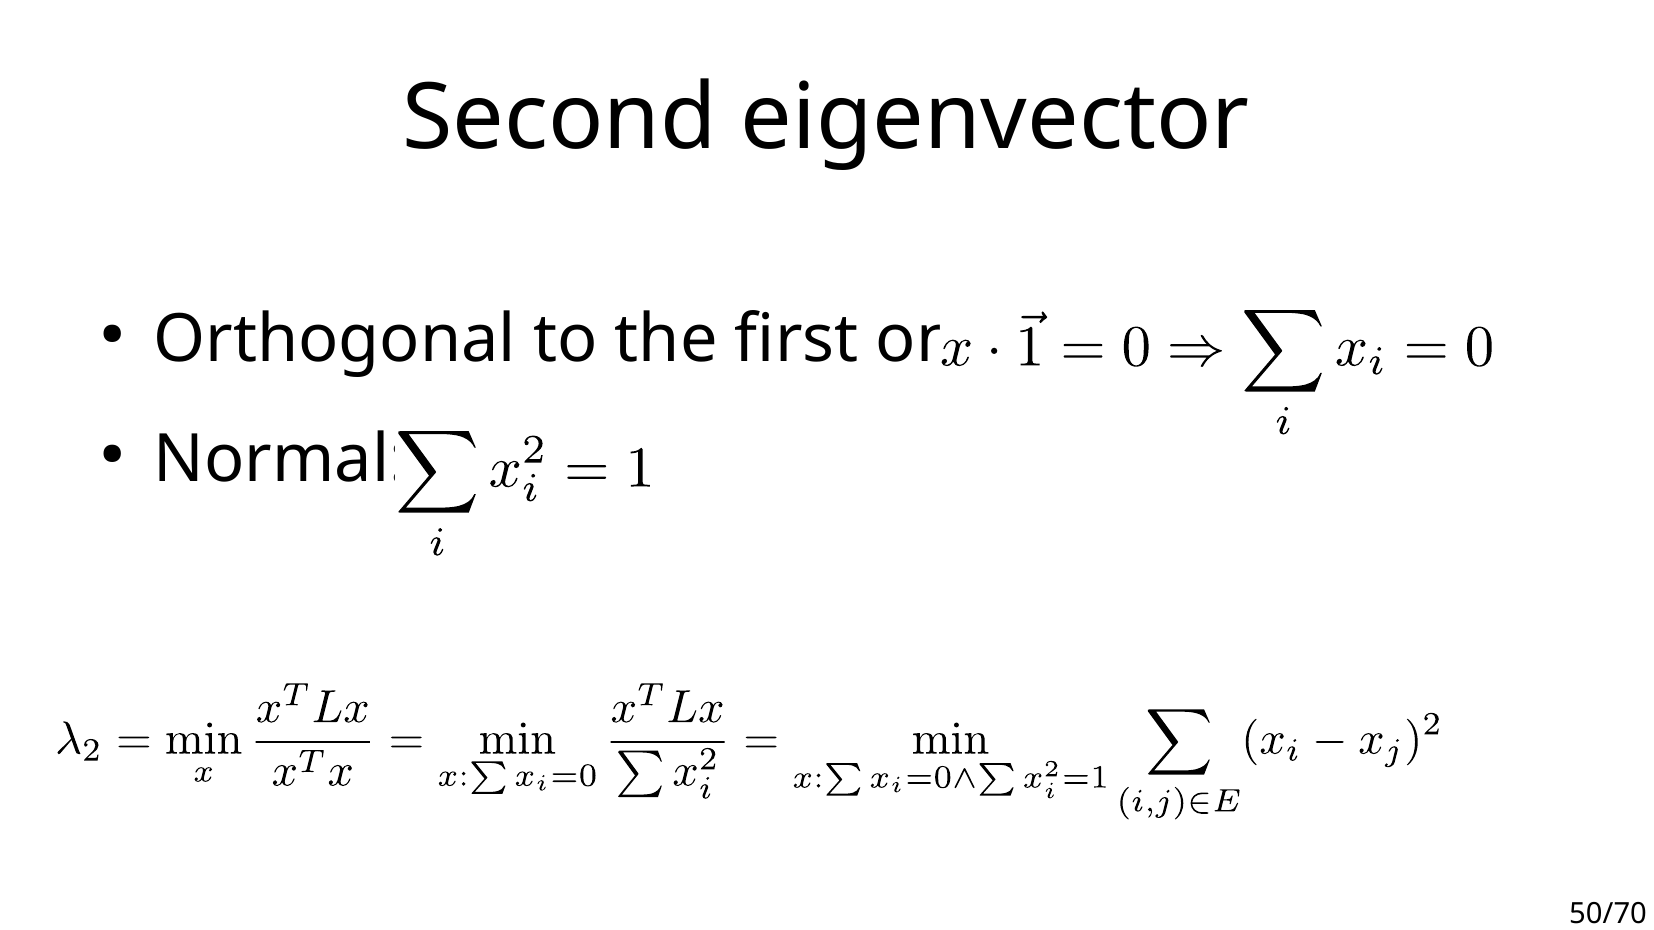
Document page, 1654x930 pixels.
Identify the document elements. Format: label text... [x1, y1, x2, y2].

text_box [939, 304, 1495, 435]
picture [53, 681, 1443, 822]
title Second eigenvector [82, 1, 1571, 225]
text_box [394, 425, 655, 556]
list Orthogonal to the first one: Normal: [82, 290, 1571, 601]
